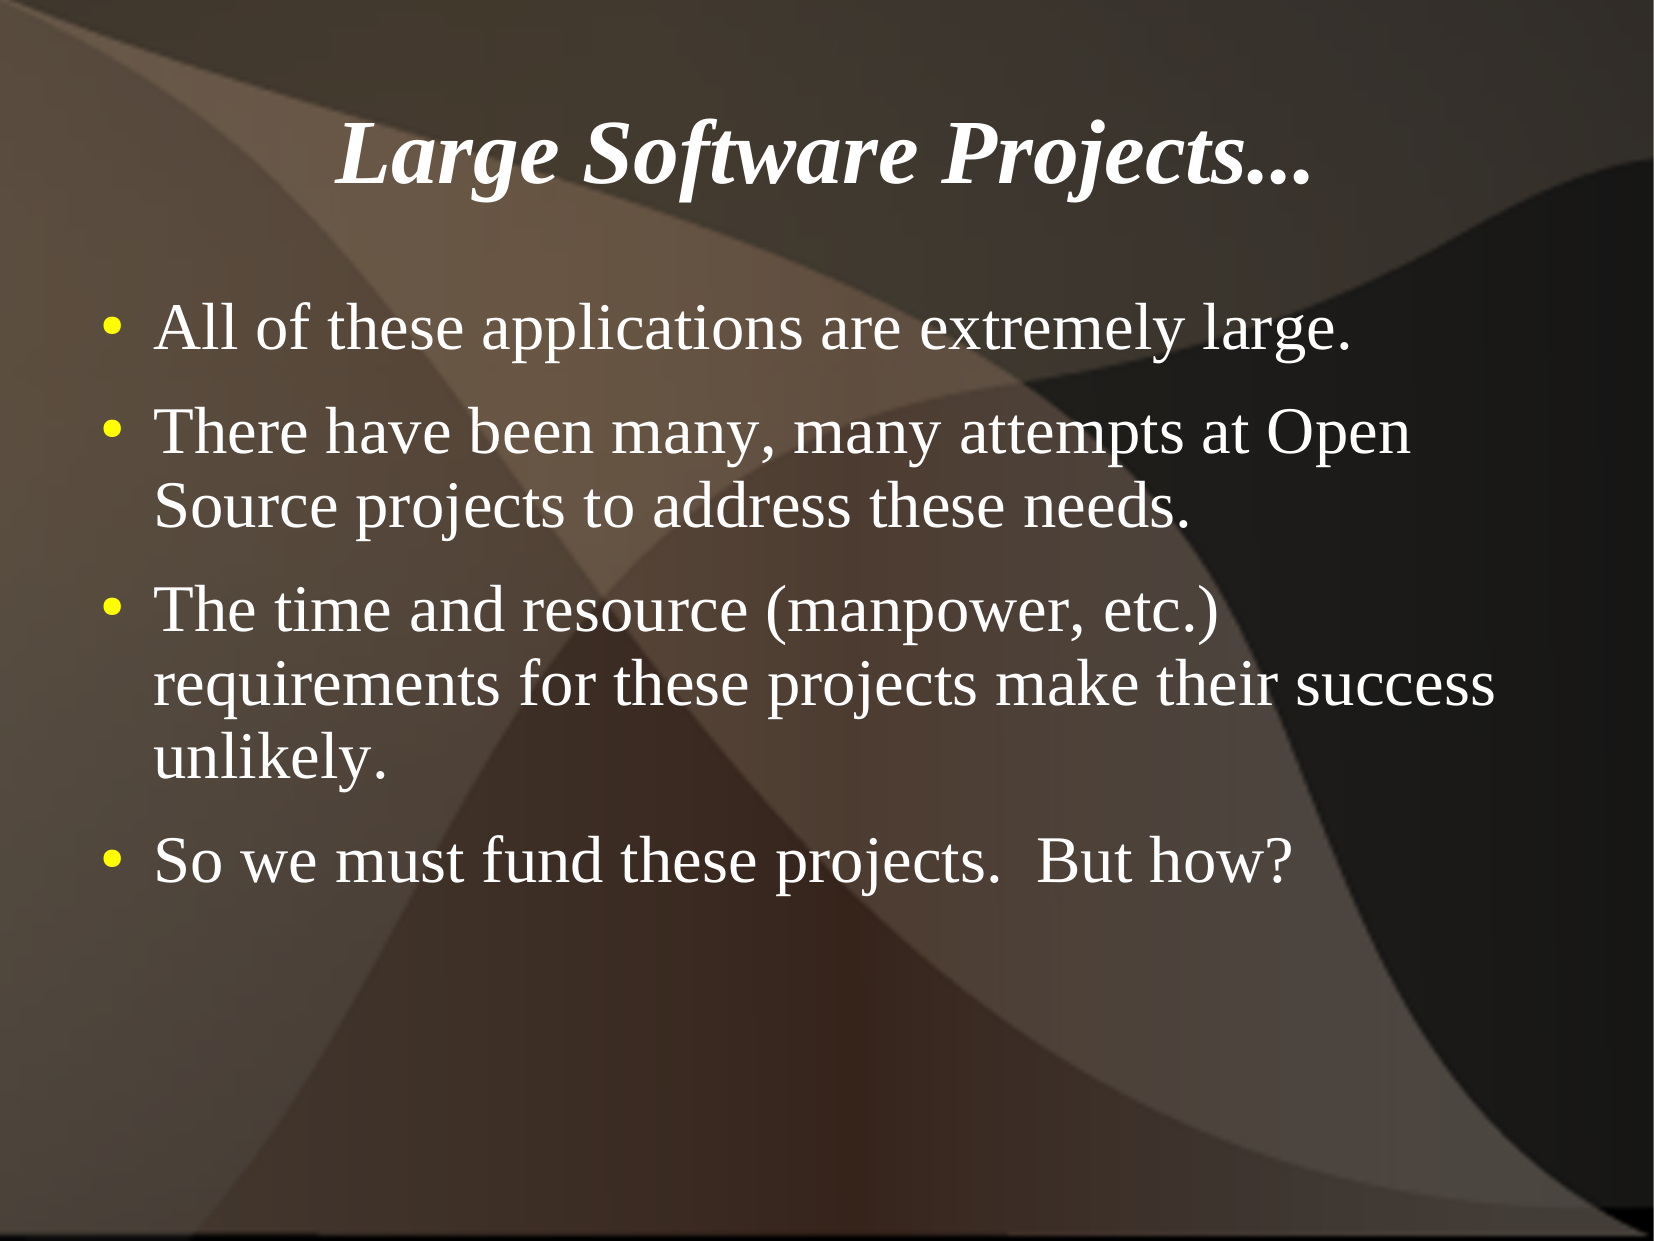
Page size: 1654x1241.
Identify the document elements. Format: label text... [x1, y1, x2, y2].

picture [0, 0, 1654, 1241]
list All of these applications are extremely large. There have been many, many attempts at Open Source projects to address these needs. The time and resource (manpower, etc.) requirements for these projects make their success unlikely. So we must fund these projects. But how? [82, 290, 1571, 1094]
title Large Software Projects... [82, 56, 1571, 250]
